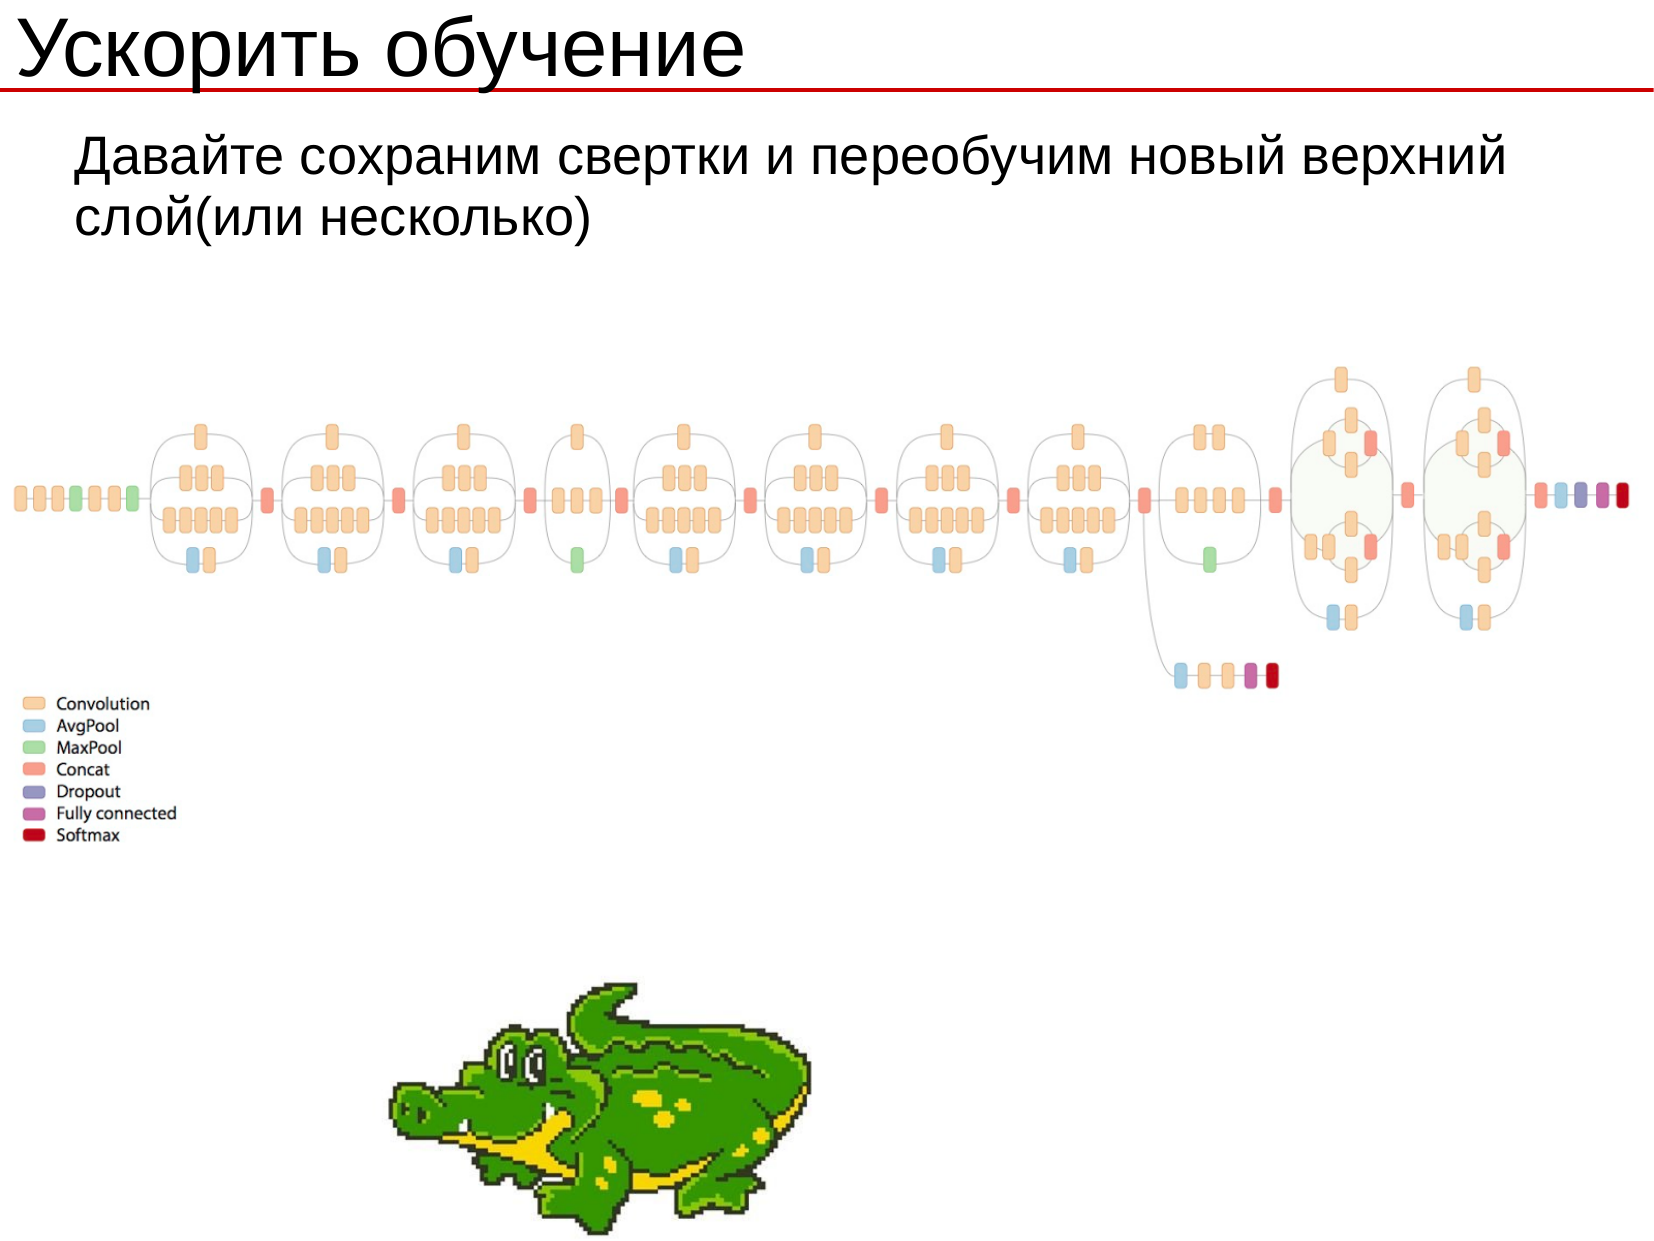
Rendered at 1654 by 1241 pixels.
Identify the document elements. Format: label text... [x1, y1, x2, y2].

picture [338, 941, 886, 1241]
title Ускорить обучение [15, 0, 1253, 94]
text_box Давайте сохраним свертки и переобучим новый верхний слой(или несколько) [60, 118, 1621, 268]
picture [0, 268, 1654, 886]
